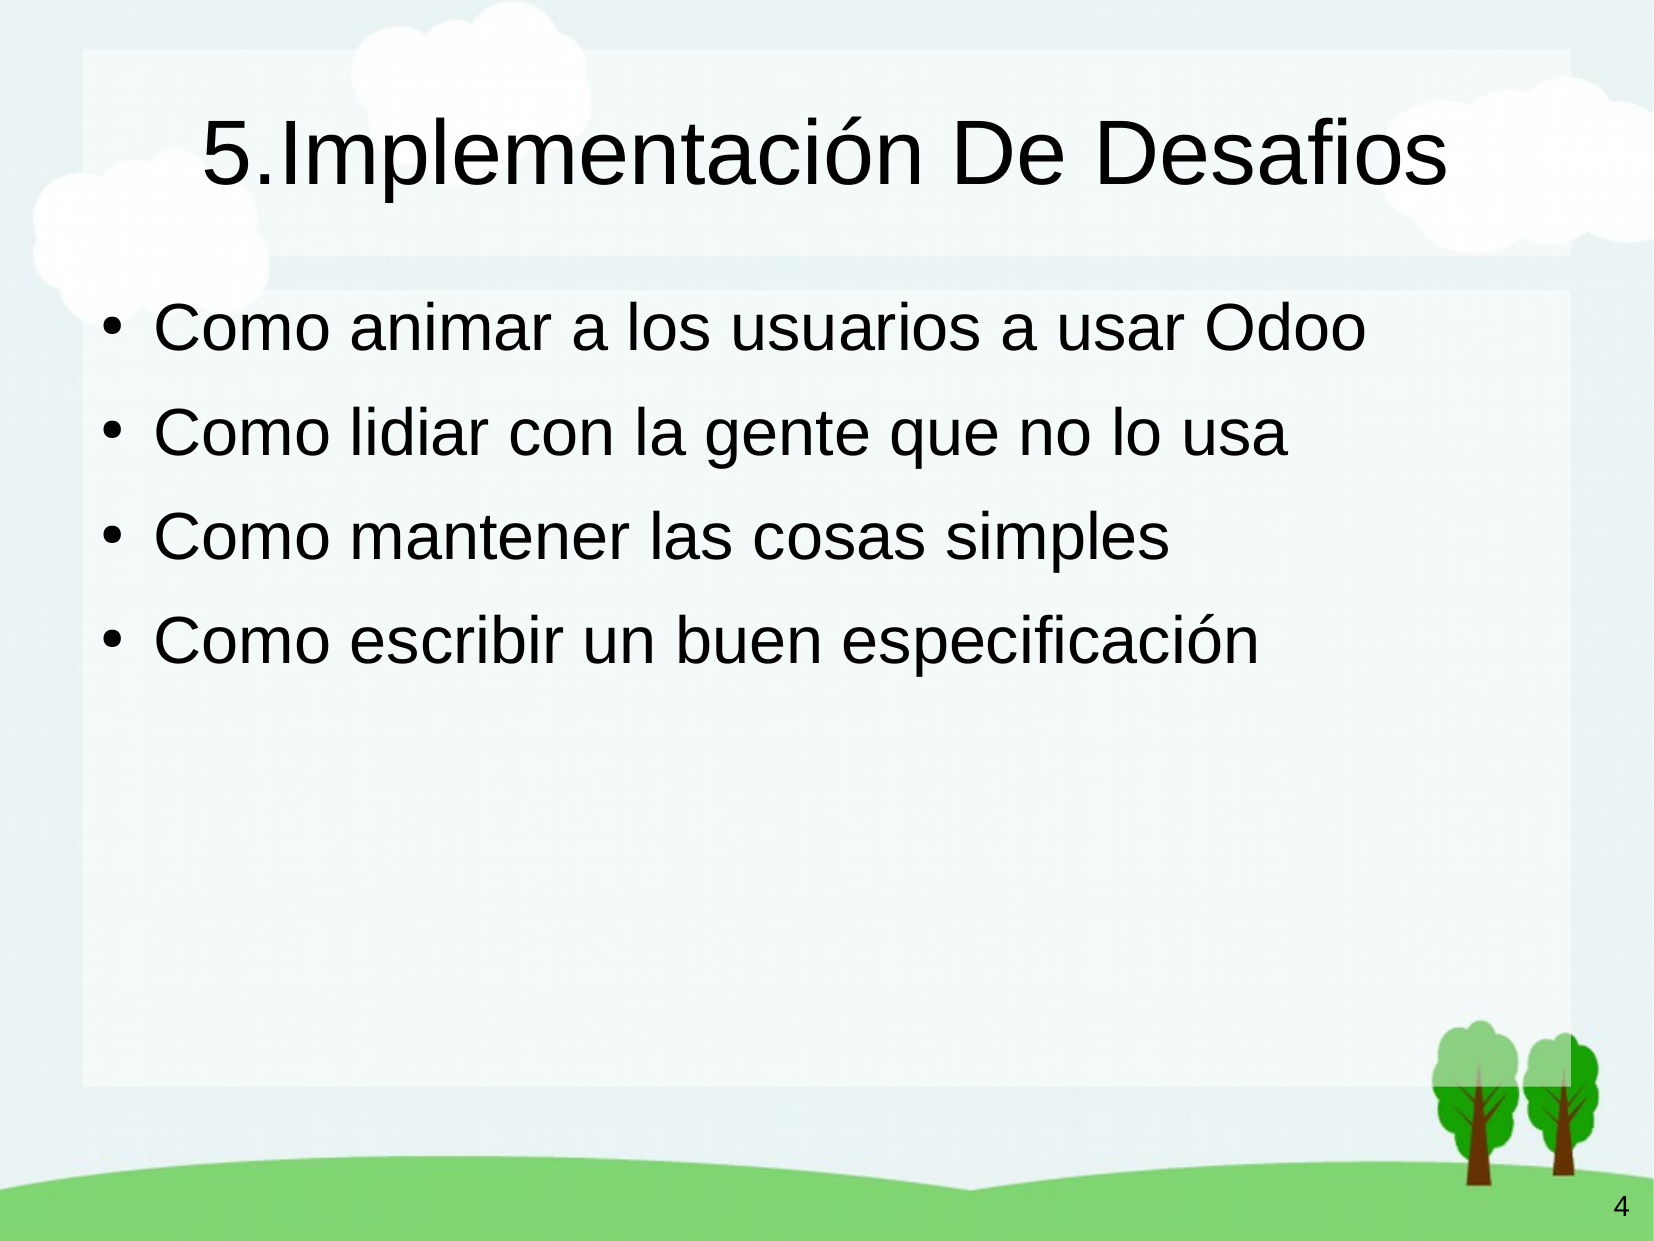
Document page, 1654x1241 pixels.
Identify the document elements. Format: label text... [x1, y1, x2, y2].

title 5.Implementación De Desafios [82, 49, 1571, 257]
list Como animar a los usuarios a usar Odoo Como lidiar con la gente que no lo usa Como mantener las cosas simples Como escribir un buen especificación [82, 290, 1571, 1087]
picture [0, 0, 1654, 1241]
